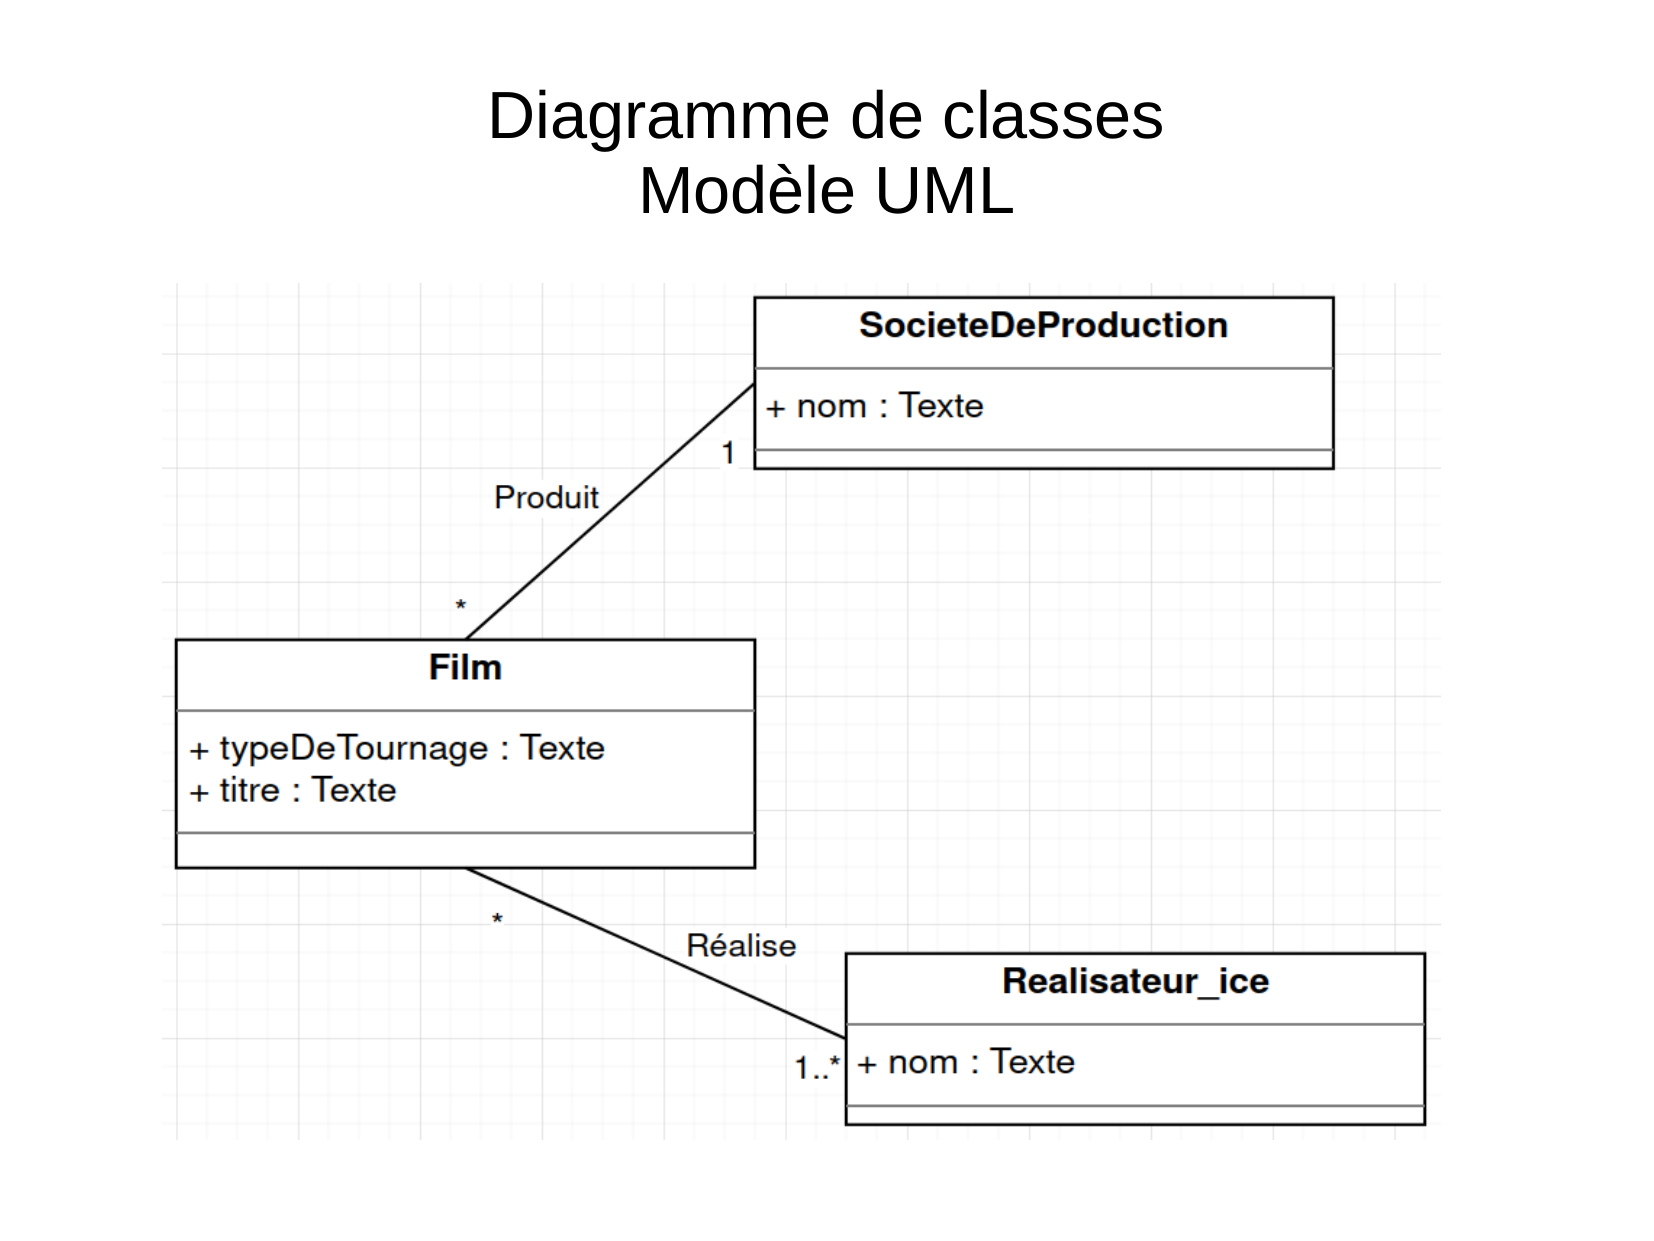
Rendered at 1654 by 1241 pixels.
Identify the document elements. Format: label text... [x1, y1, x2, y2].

picture [162, 283, 1441, 1140]
title Diagramme de classes Modèle UML [82, 49, 1571, 257]
